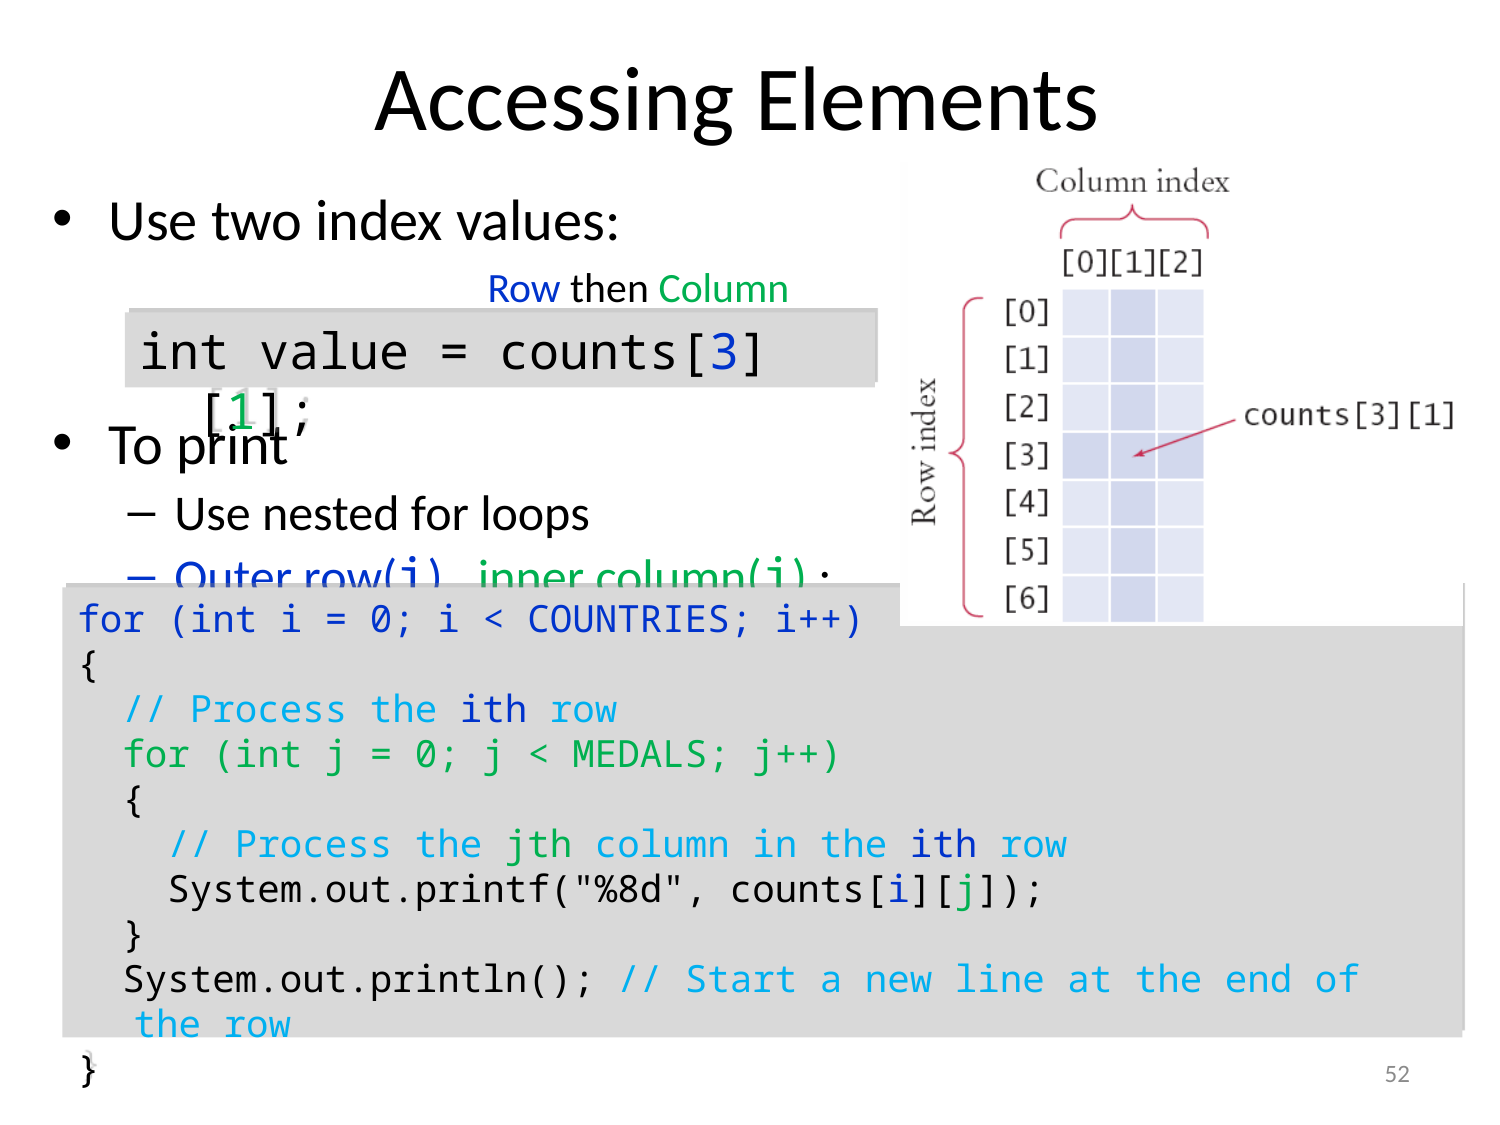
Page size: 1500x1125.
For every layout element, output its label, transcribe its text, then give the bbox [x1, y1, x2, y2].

text_box for (int i = 0; i < COUNTRIES; i++) { // Process the ith row for (int j = 0; j < MEDALS; j++) { // Process the jth column in the ith row System.out.printf("%8d", counts[i][j]); } System.out.println(); // Start a new line at the end of the row } [62, 587, 1463, 1038]
slide_number <number> [1074, 1042, 1425, 1103]
picture [900, 162, 1463, 626]
title Accessing Elements [62, 0, 1413, 174]
list Use two index values: Row then Column To print Use nested for loops Outer row(i) , inner column(j) : [37, 174, 900, 1013]
text_box int value = counts[3][1]; [124, 312, 875, 388]
